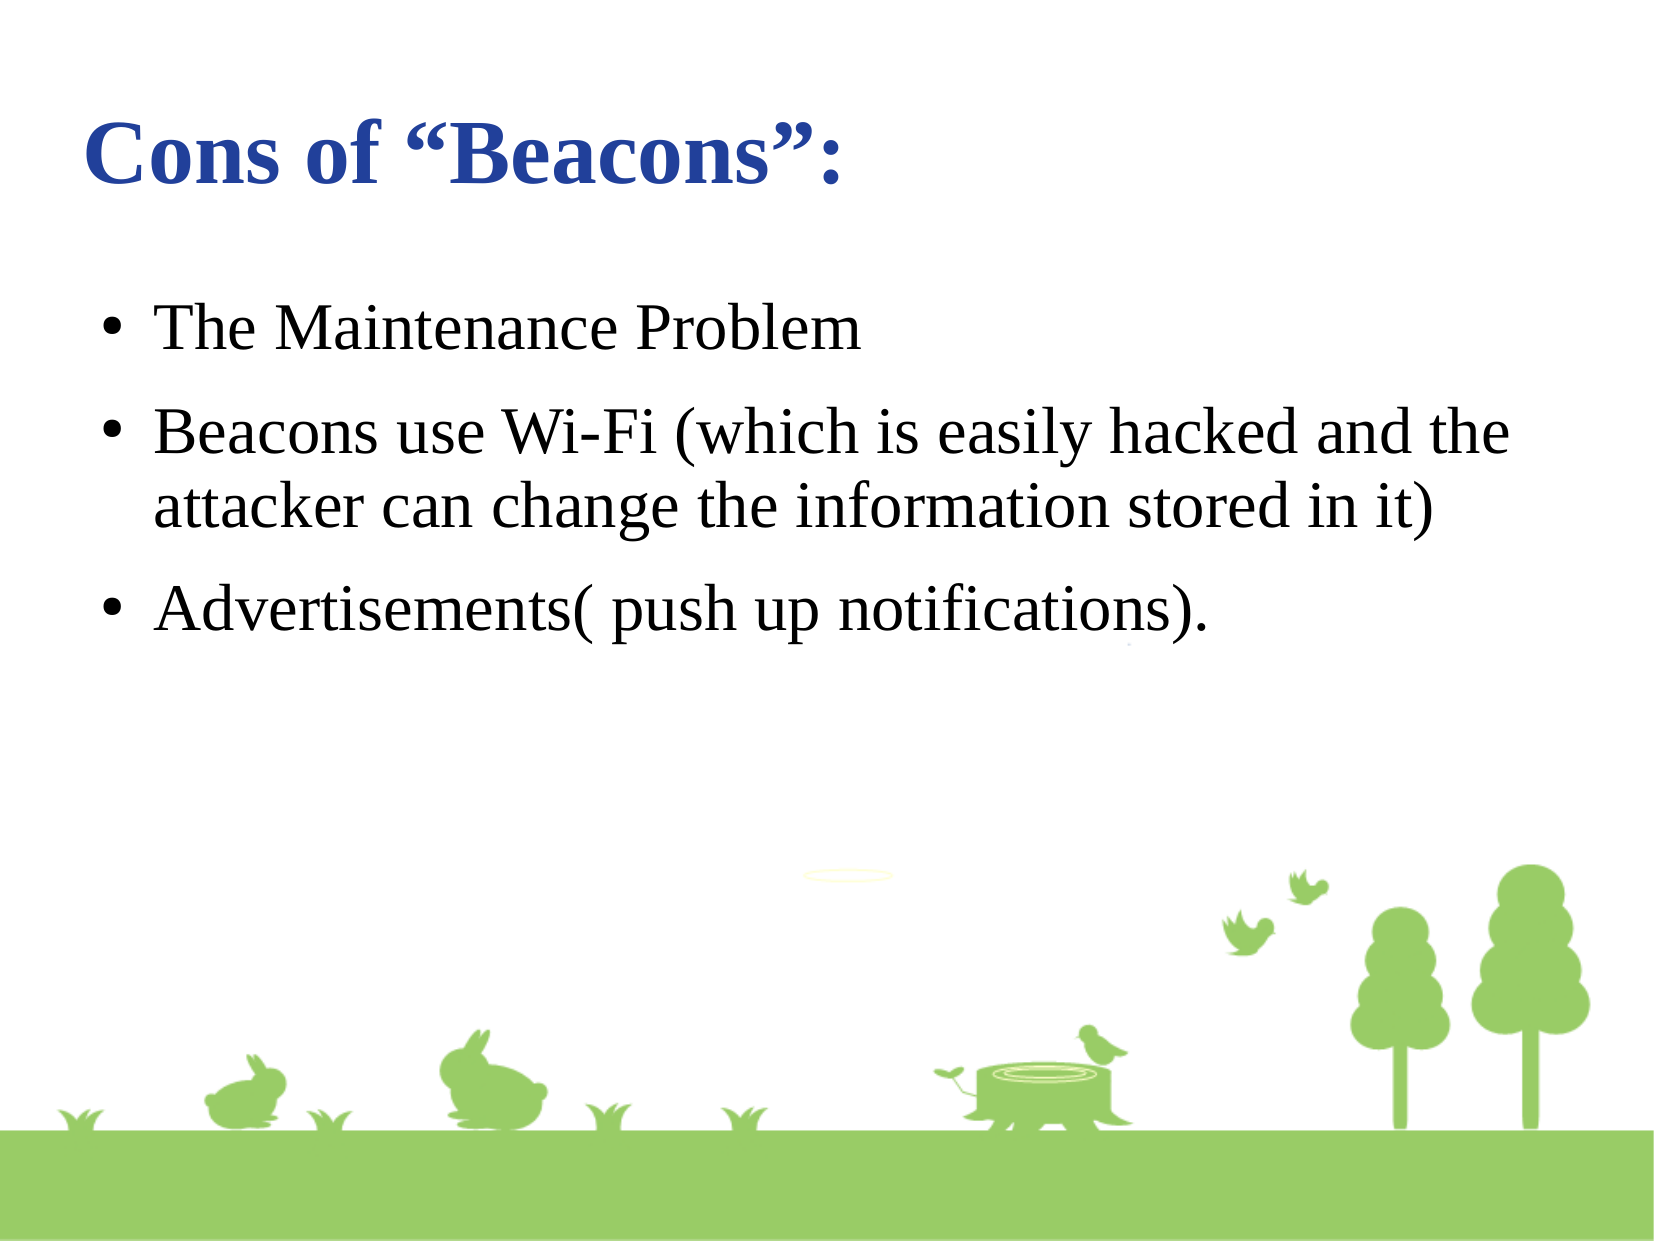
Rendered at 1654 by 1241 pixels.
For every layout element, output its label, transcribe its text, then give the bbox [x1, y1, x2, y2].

list The Maintenance Problem Beacons use Wi-Fi (which is easily hacked and the attacker can change the information stored in it) Advertisements( push up notifications). [82, 290, 1571, 1010]
picture [0, 0, 1654, 1241]
title Cons of “Beacons”: [82, 49, 1571, 257]
